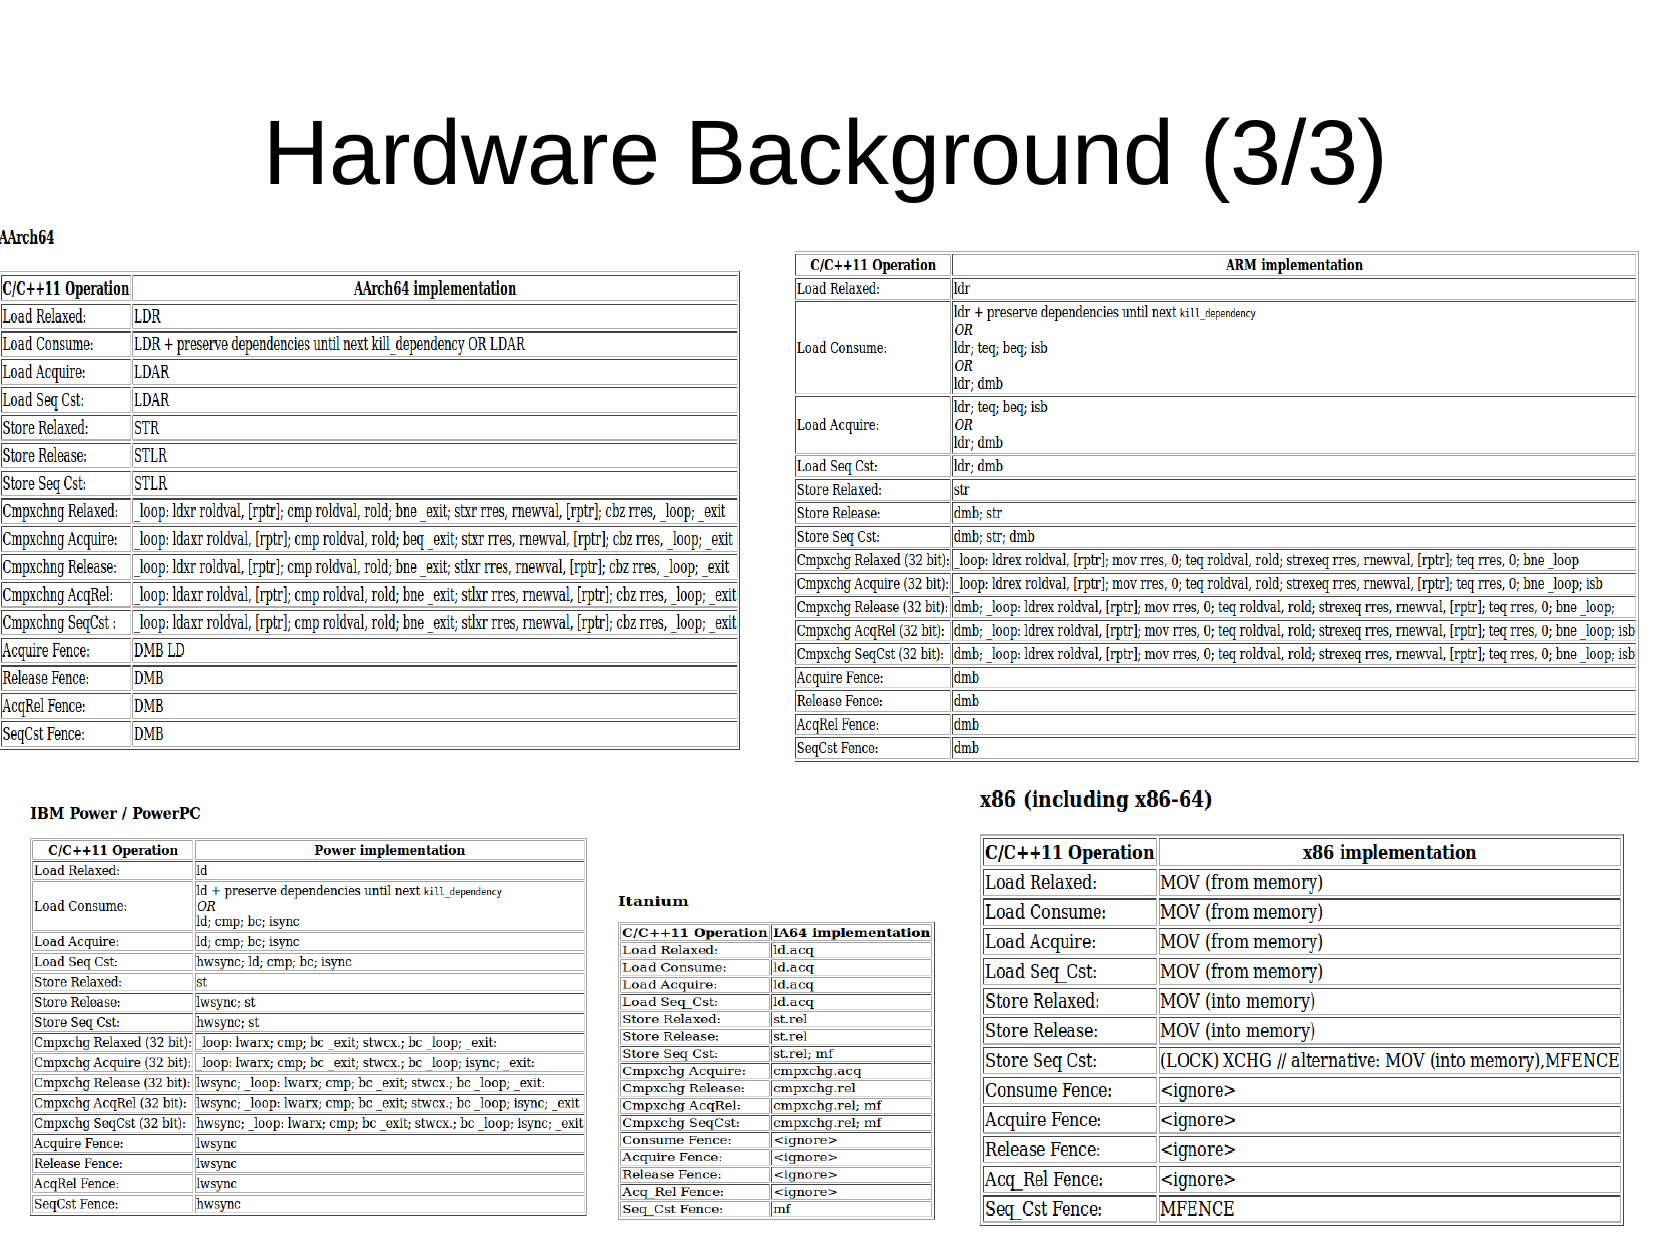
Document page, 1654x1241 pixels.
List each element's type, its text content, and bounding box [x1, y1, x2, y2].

picture [30, 239, 1654, 1241]
title Hardware Background (3/3) [82, 49, 1571, 257]
picture [0, 224, 751, 766]
